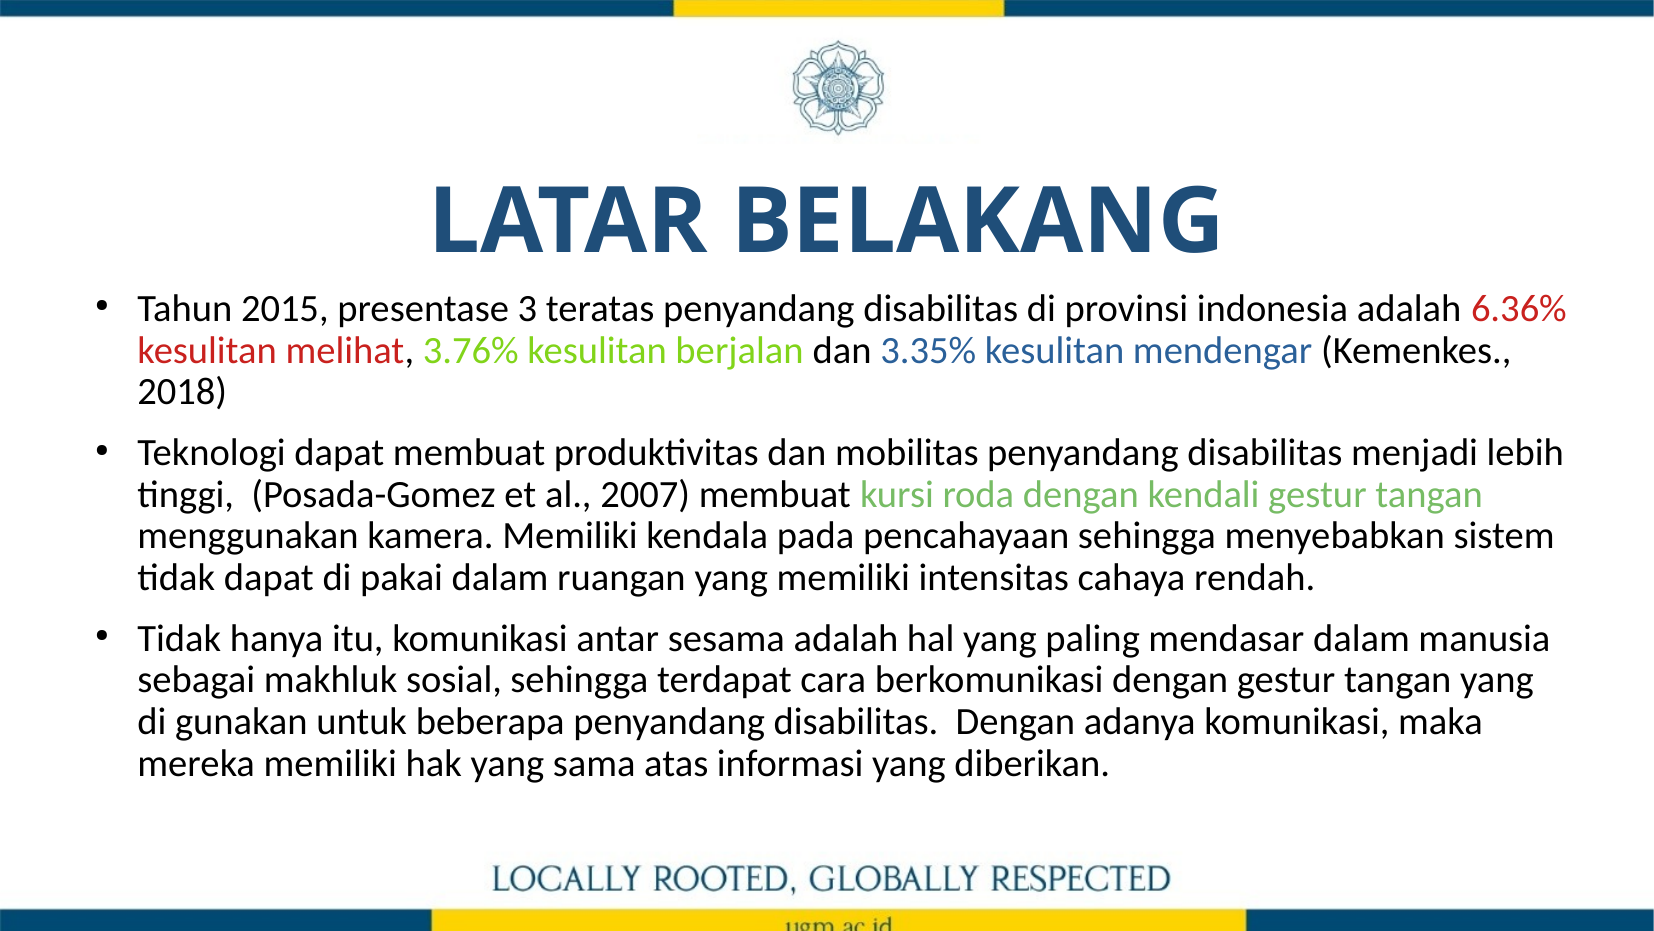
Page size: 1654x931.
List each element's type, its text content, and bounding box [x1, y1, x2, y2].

text_box LATAR BELAKANG [113, 143, 1540, 288]
picture [0, 0, 1654, 931]
list Tahun 2015, presentase 3 teratas penyandang disabilitas di provinsi indonesia adalah 6.36% kesulitan melihat, 3.76% kesulitan berjalan dan 3.35% kesulitan mendengar (Kemenkes., 2018) Teknologi dapat membuat produktivitas dan mobilitas penyandang disabilitas menjadi lebih tinggi, (Posada-Gomez et al., 2007) membuat kursi roda dengan kendali gestur tangan menggunakan kamera. Memiliki kendala pada pencahayaan sehingga menyebabkan sistem tidak dapat di pakai dalam ruangan yang memiliki intensitas cahaya rendah. Tidak hanya itu, komunikasi antar sesama adalah hal yang paling mendasar dalam manusia sebagai makhluk sosial, sehingga terdapat cara berkomunikasi dengan gestur tangan yang di gunakan untuk beberapa penyandang disabilitas. Dengan adanya komunikasi, maka mereka memiliki hak yang sama atas informasi yang diberikan. [80, 288, 1570, 828]
